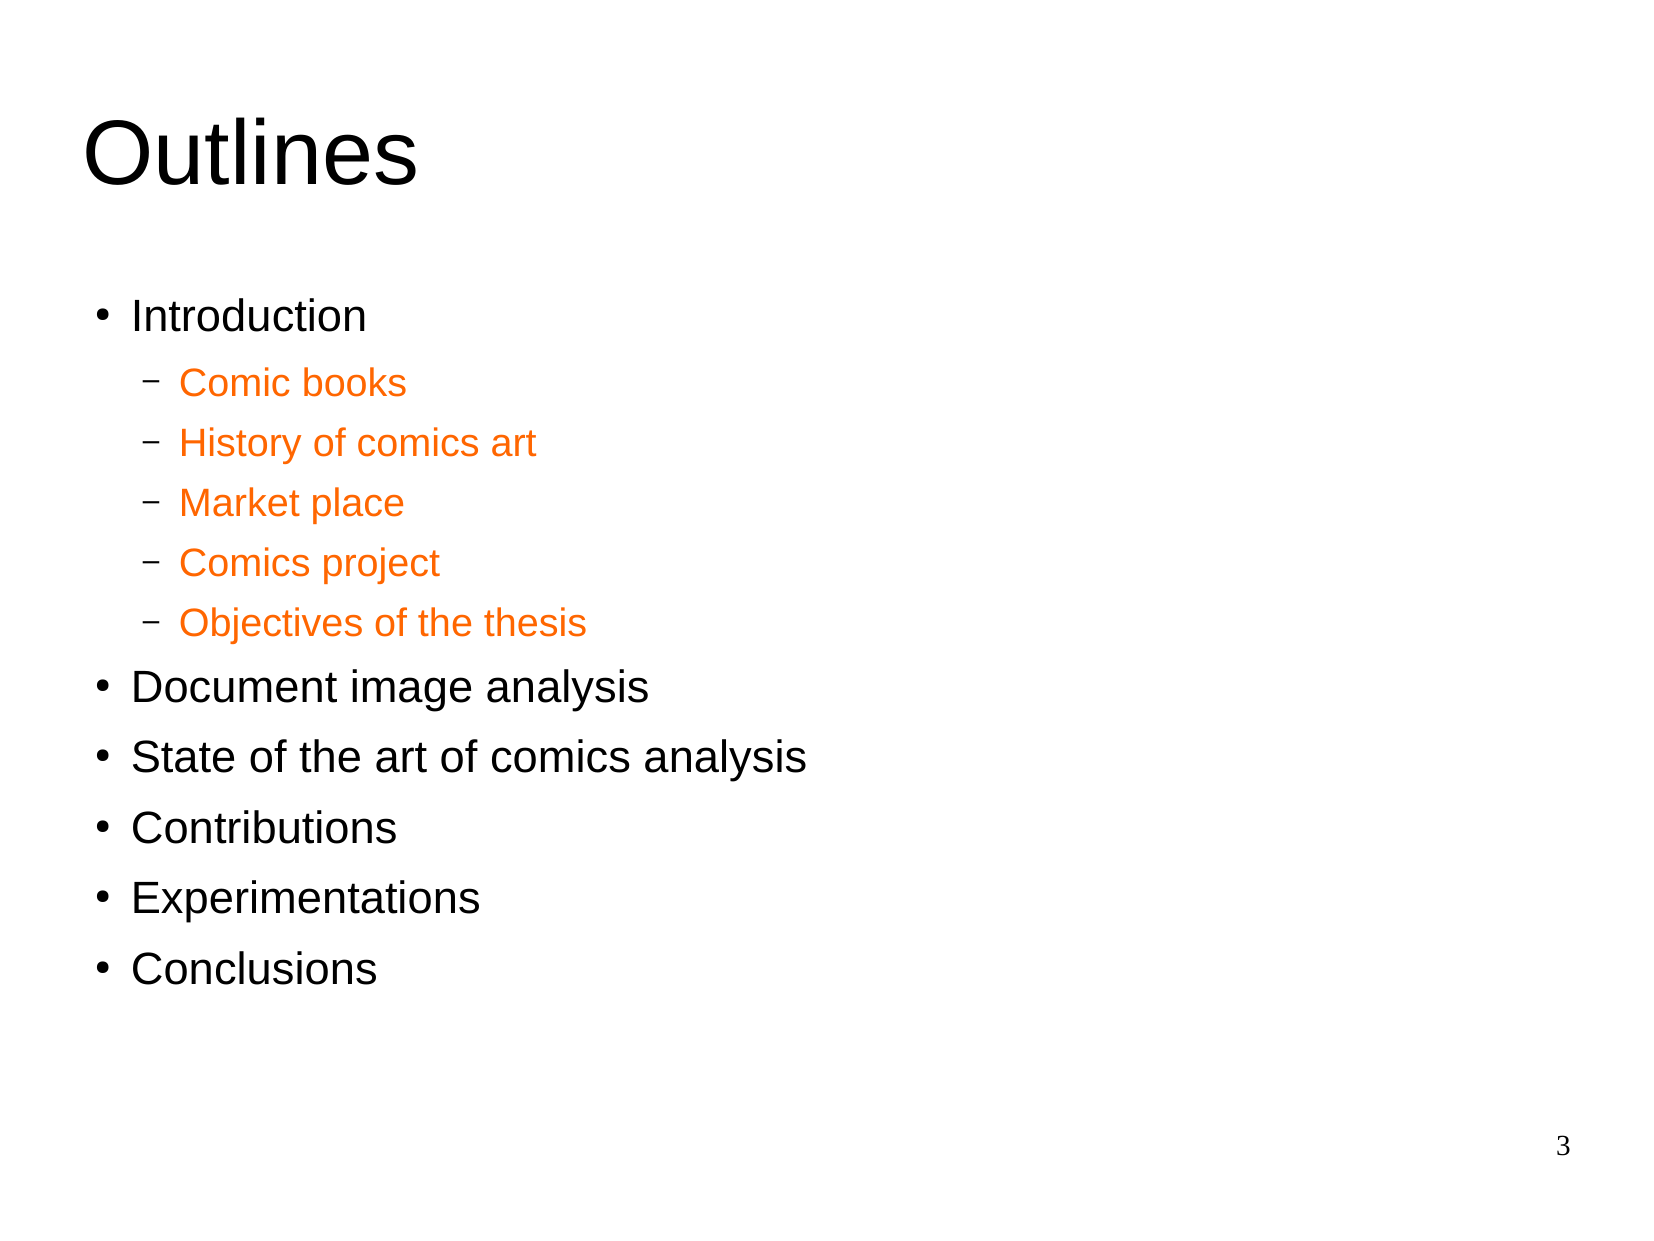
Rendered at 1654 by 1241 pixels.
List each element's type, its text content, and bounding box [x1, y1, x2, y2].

list Introduction Comic books History of comics art Market place Comics project Objectives of the thesis Document image analysis State of the art of comics analysis Contributions Experimentations Conclusions [82, 290, 809, 1010]
title Outlines [82, 49, 1571, 257]
